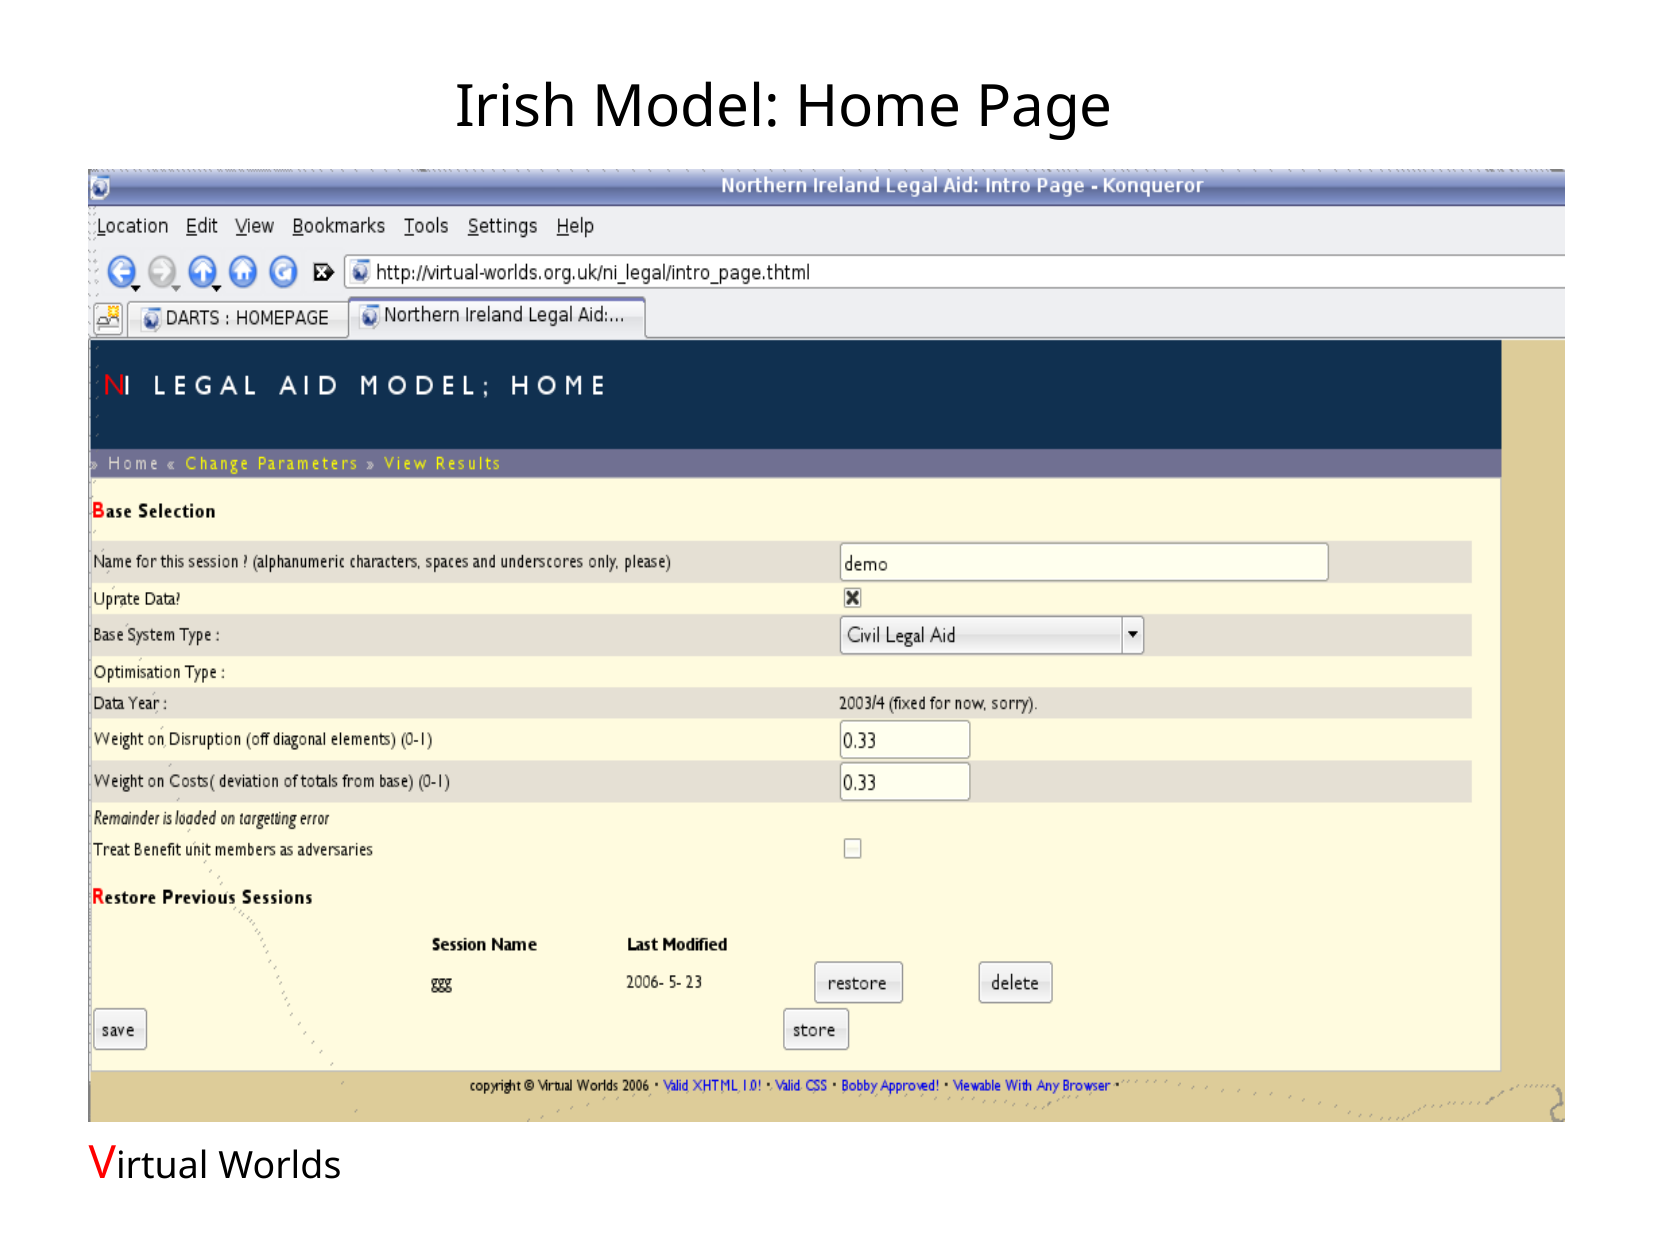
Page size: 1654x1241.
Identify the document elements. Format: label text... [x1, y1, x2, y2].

picture [88, 169, 1565, 1123]
title Irish Model: Home Page [47, 29, 1536, 178]
